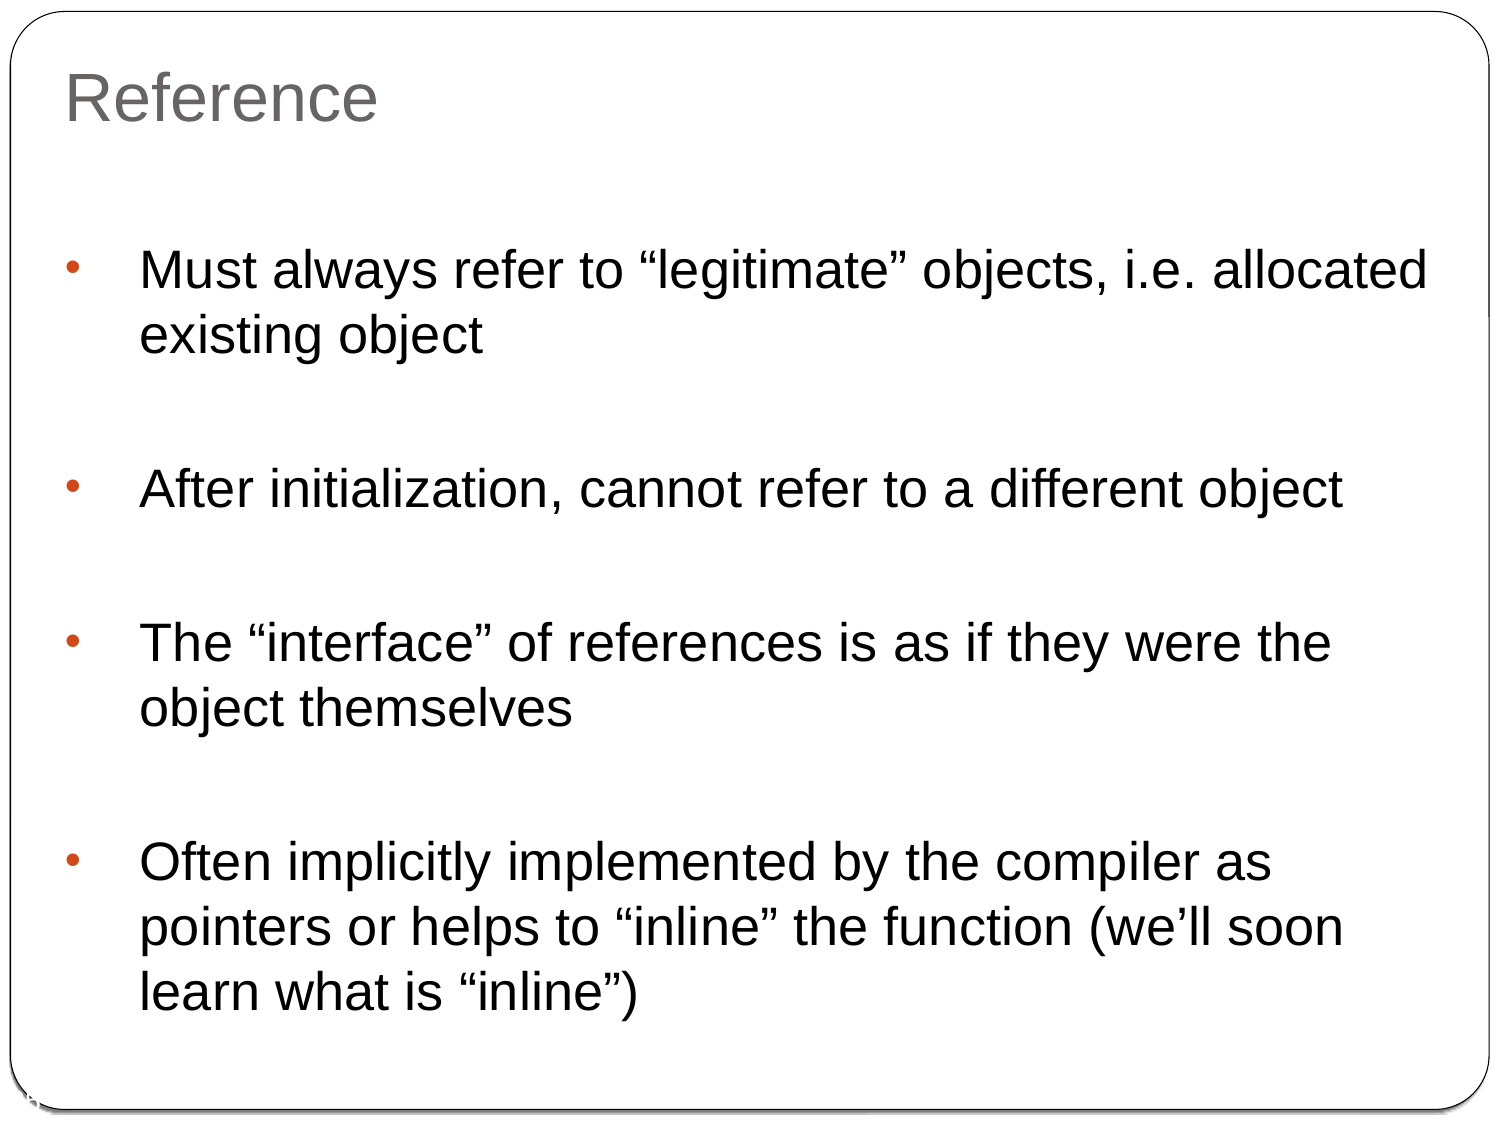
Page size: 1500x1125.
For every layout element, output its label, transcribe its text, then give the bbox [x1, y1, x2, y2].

list Must always refer to “legitimate” objects, i.e. allocated existing object After initialization, cannot refer to a different object The “interface” of references is as if they were the object themselves Often implicitly implemented by the compiler as pointers or helps to “inline” the function (we’ll soon learn what is “inline”) [50, 149, 1450, 1088]
slide_number <number> [0, 1074, 50, 1125]
title Reference [50, 45, 1450, 149]
